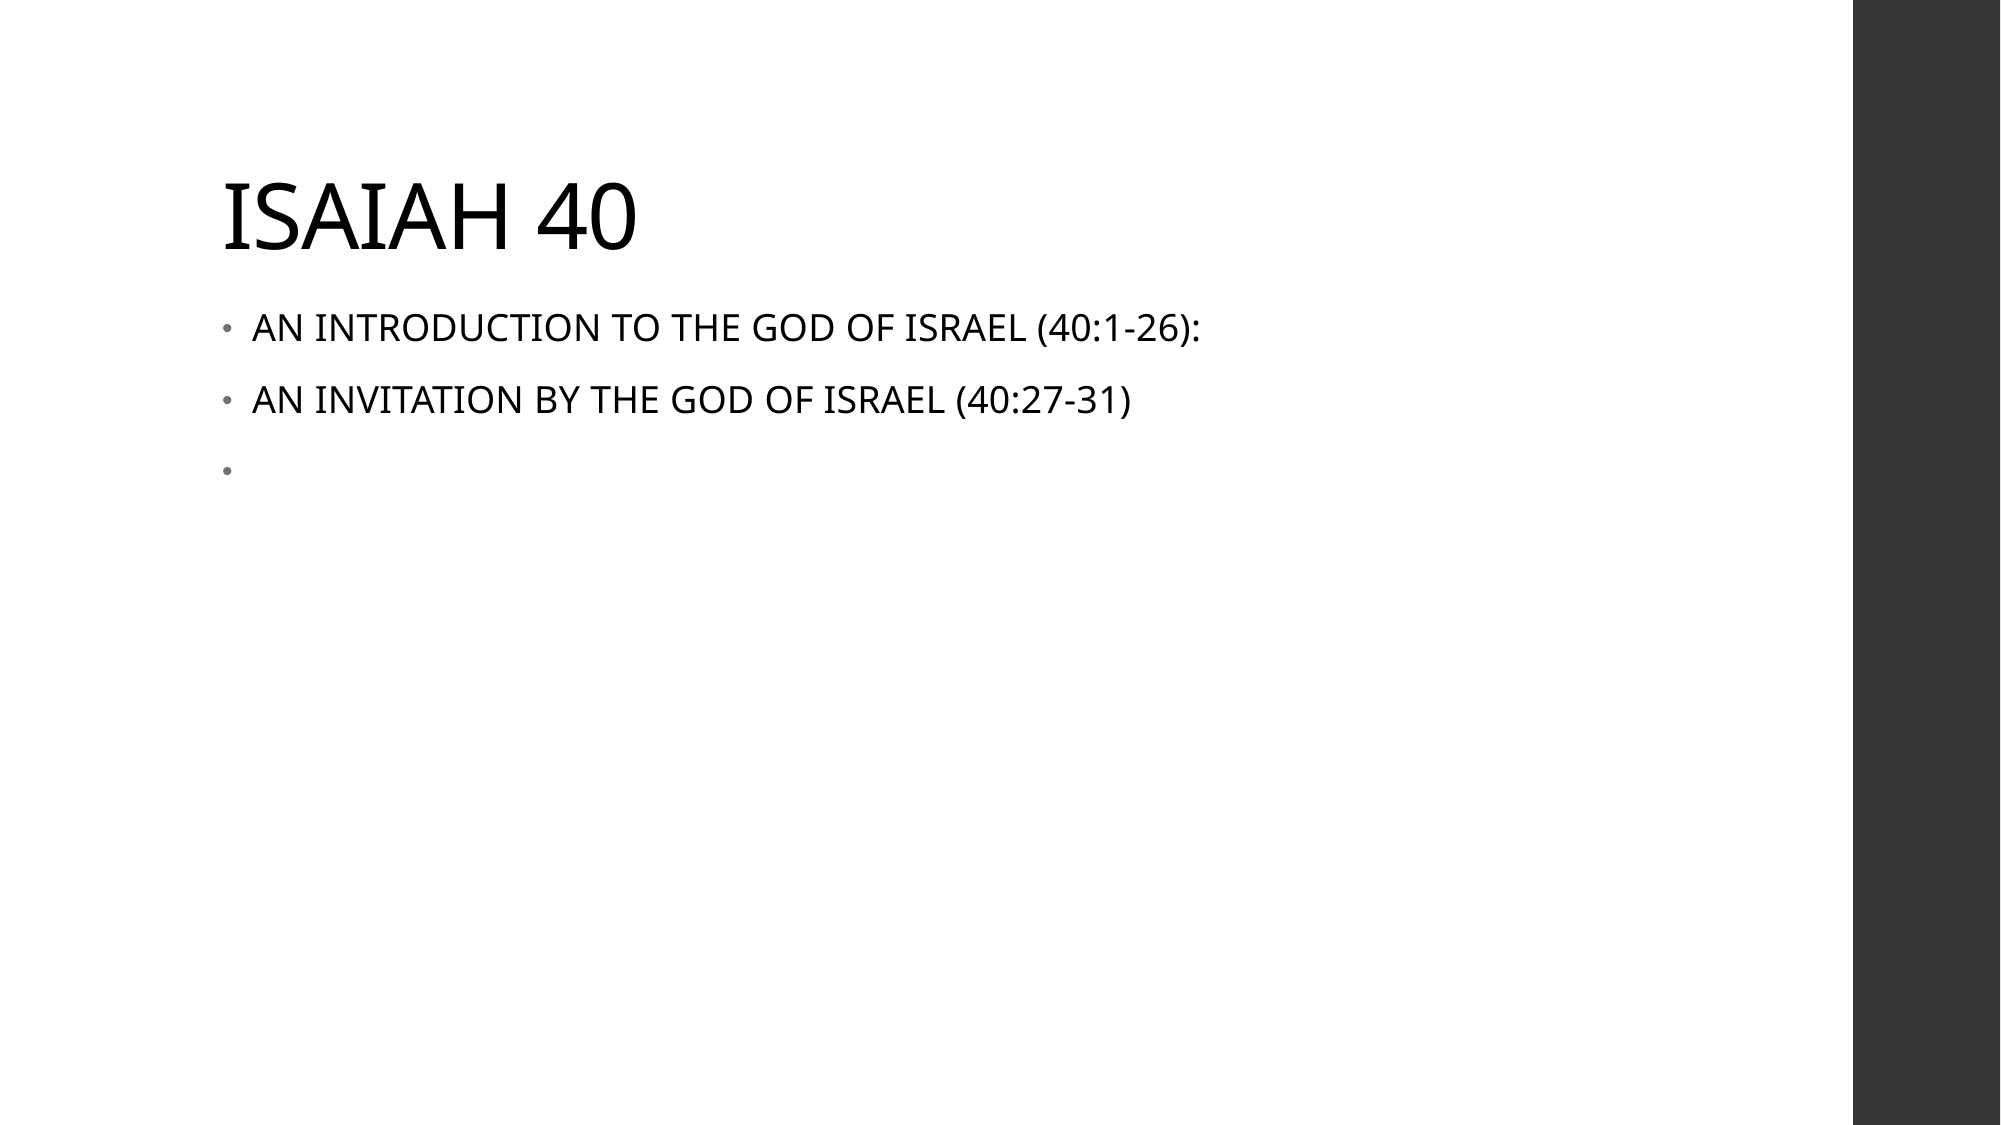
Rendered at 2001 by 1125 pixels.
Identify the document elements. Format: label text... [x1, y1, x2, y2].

list AN INTRODUCTION TO THE GOD OF ISRAEL (40:1-26): AN INVITATION BY THE GOD OF ISRAEL (40:27-31) [206, 299, 1617, 1014]
title ISAIAH 40 [206, 60, 1797, 278]
